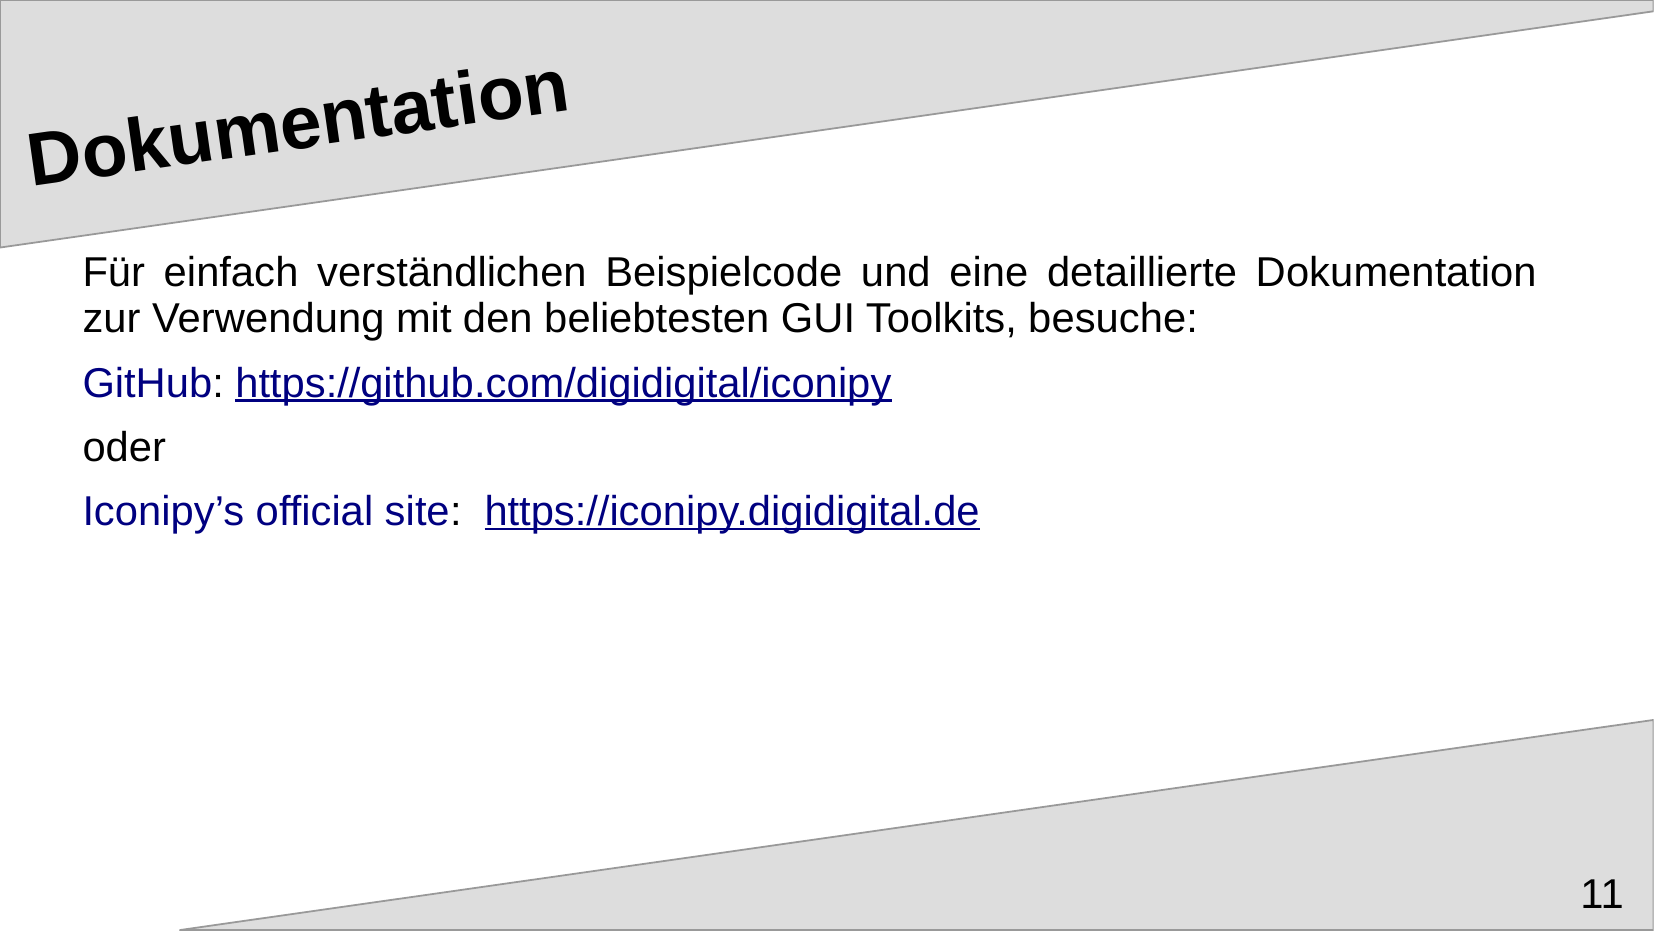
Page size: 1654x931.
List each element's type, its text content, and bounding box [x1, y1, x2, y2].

list Für einfach verständlichen Beispielcode und eine detaillierte Dokumentation zur Verwendung mit den beliebtesten GUI Toolkits, besuche: GitHub: https://github.com/digidigital/iconipy oder Iconipy’s official site: https://iconipy.digidigital.de [82, 248, 1538, 789]
title Dokumentation [16, 0, 1501, 239]
